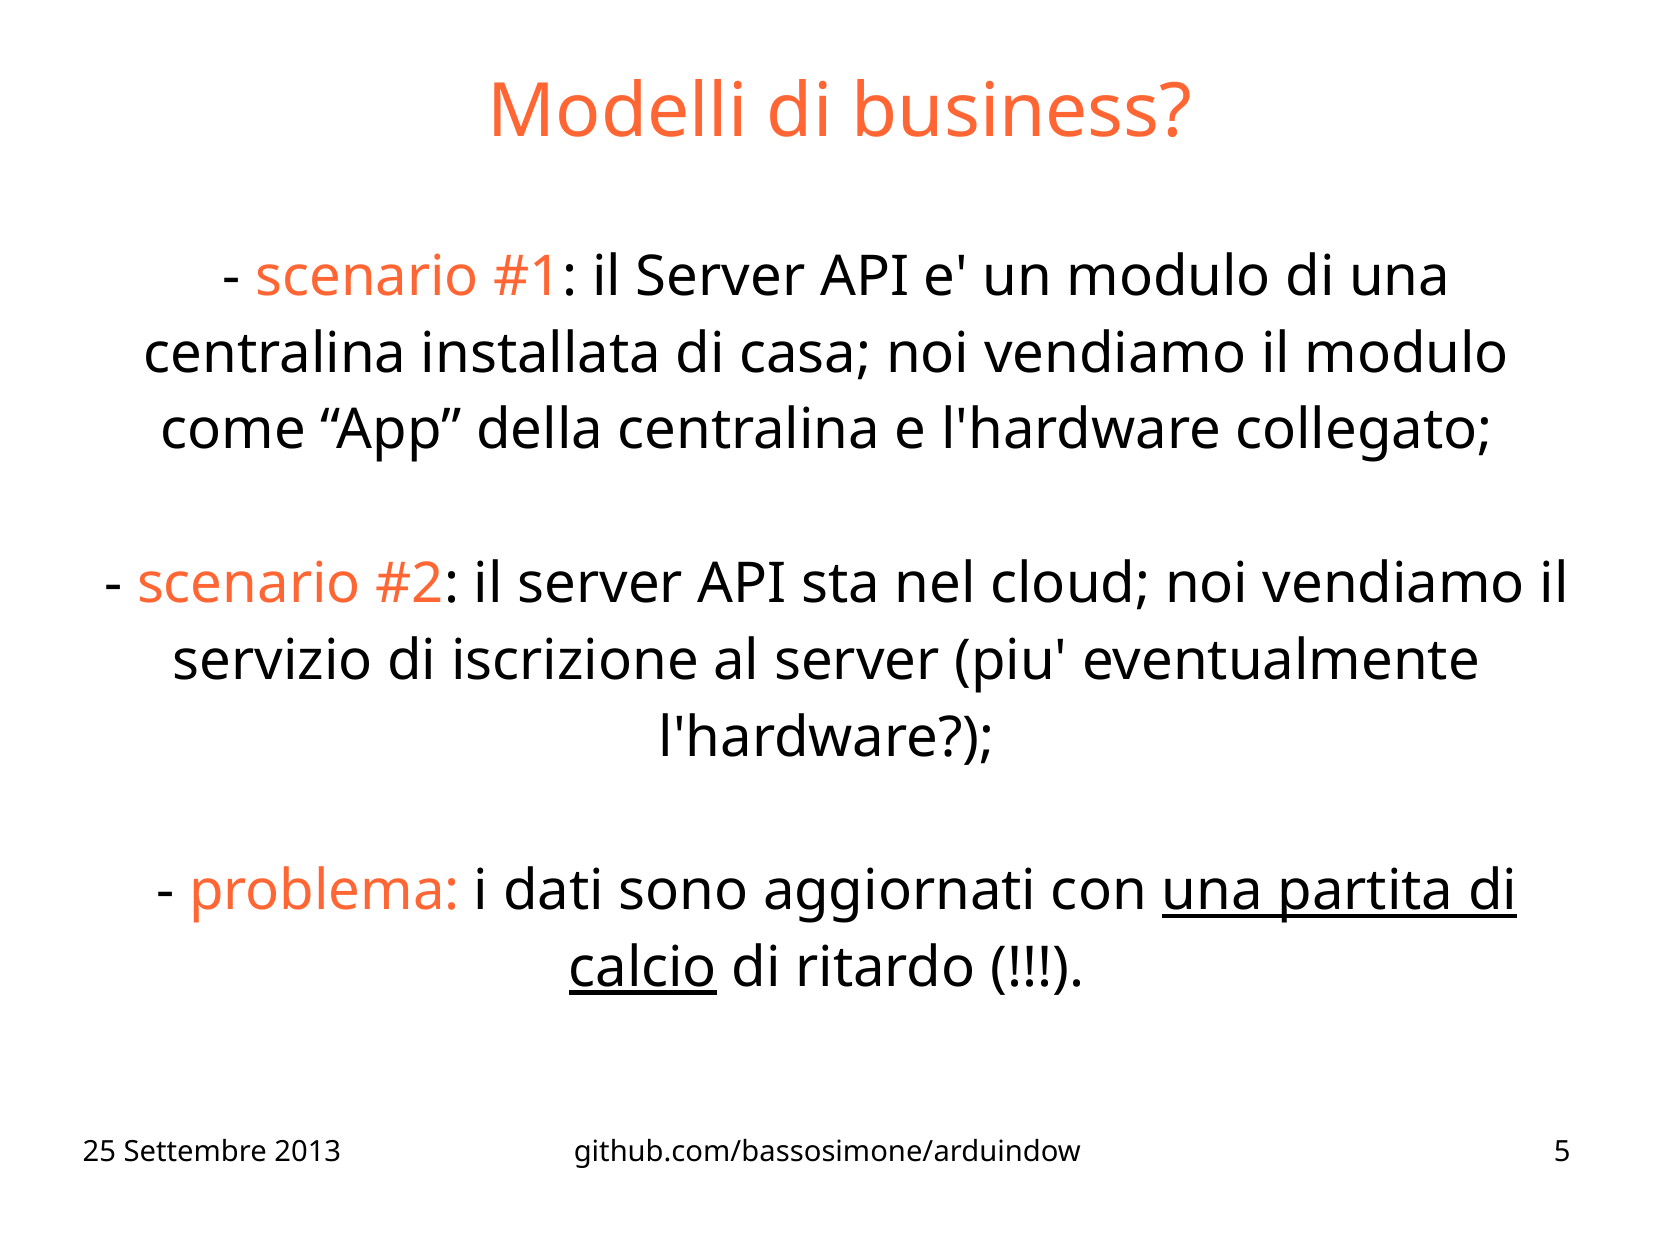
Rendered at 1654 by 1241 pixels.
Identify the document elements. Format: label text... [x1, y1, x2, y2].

subtitle Modelli di business? - scenario #1: il Server API e' un modulo di una centralina installata di casa; noi vendiamo il modulo come “App” della centralina e l'hardware collegato; - scenario #2: il server API sta nel cloud; noi vendiamo il servizio di iscrizione al server (piu' eventualmente l'hardware?); - problema: i dati sono aggiornati con una partita di calcio di ritardo (!!!). [82, 49, 1571, 1010]
